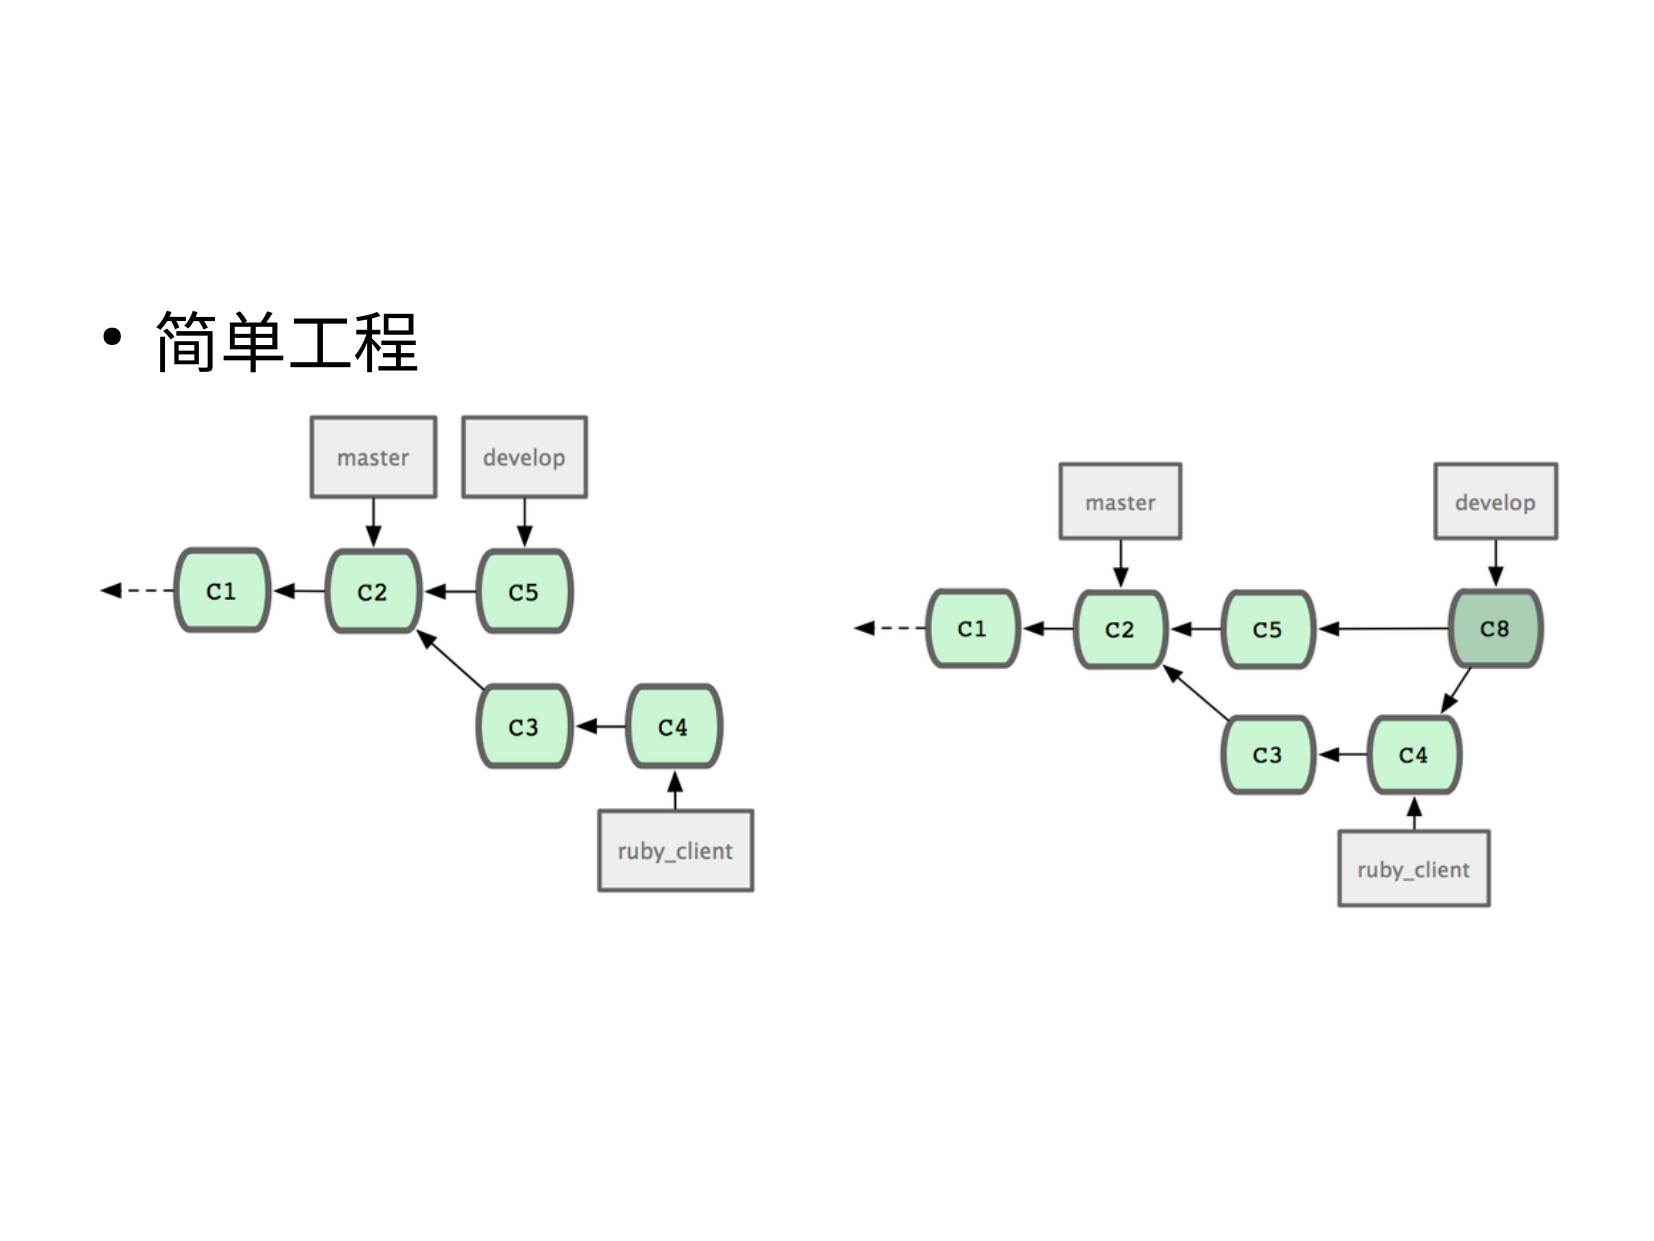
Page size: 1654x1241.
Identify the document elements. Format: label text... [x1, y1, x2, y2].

list 简单工程 [82, 290, 1571, 1010]
picture [848, 460, 1560, 910]
picture [94, 413, 756, 894]
